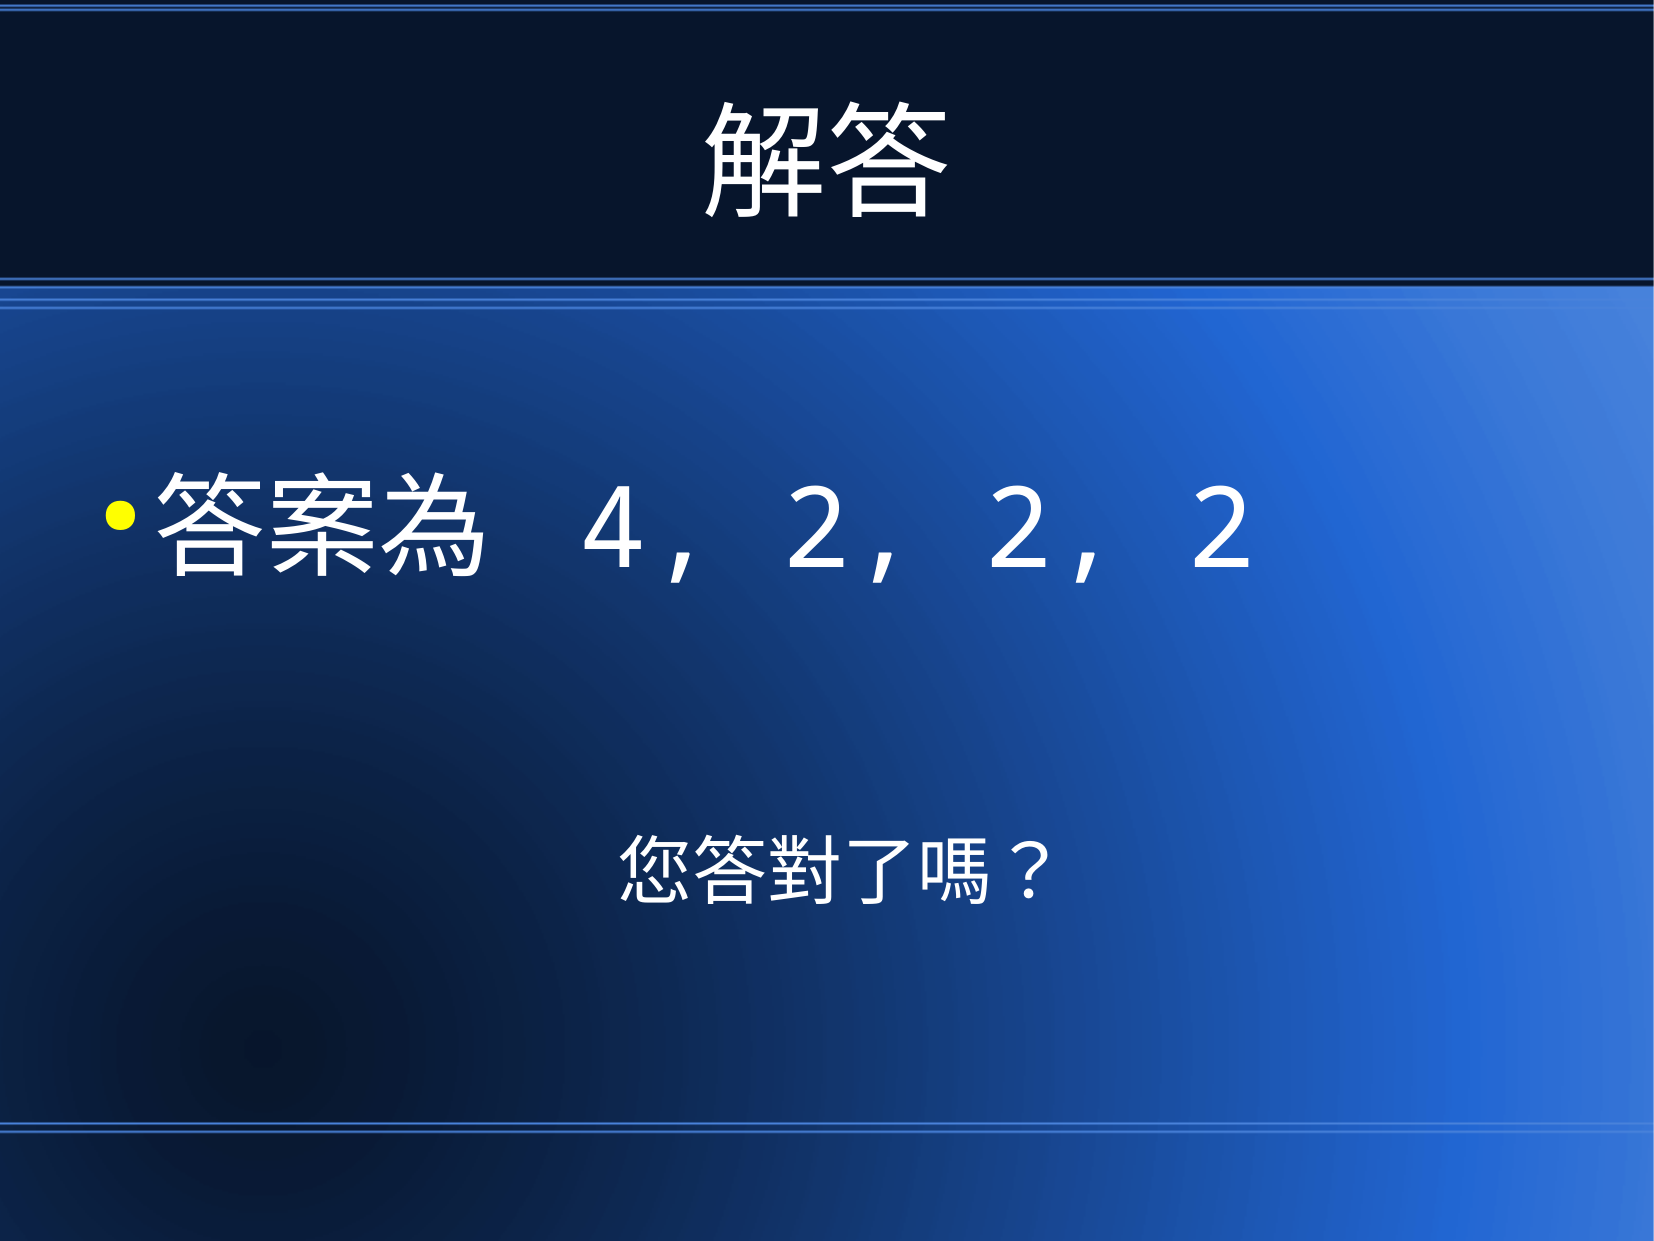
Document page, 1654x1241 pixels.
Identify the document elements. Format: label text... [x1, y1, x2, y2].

picture [0, 0, 1654, 1241]
list 答案為 4, 2, 2, 2 [82, 355, 1571, 1241]
title 解答 [82, 49, 1571, 257]
text_box 您答對了嗎？ [602, 804, 1083, 910]
